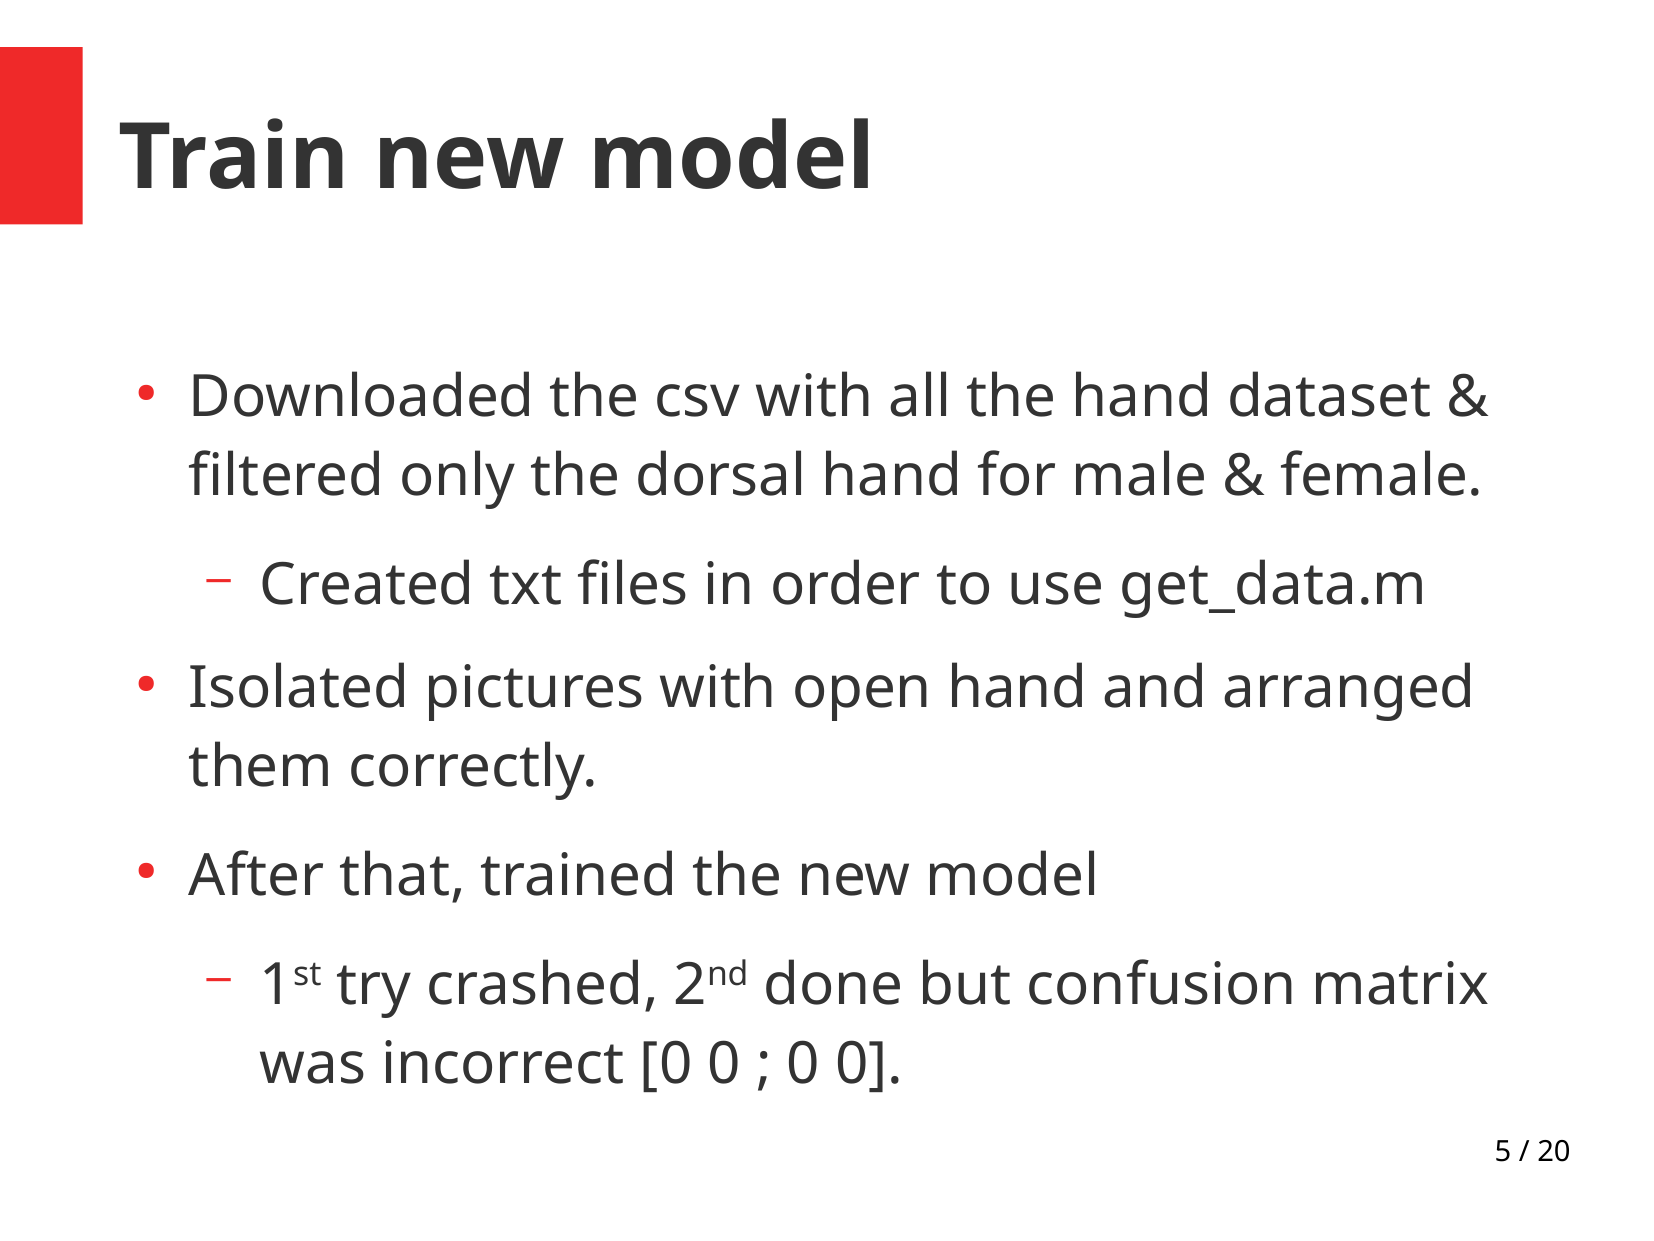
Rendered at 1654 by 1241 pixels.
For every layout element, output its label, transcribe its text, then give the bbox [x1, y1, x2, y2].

title Train new model [118, 49, 1571, 257]
list Downloaded the csv with all the hand dataset & filtered only the dorsal hand for male & female. Created txt files in order to use get_data.m Isolated pictures with open hand and arranged them correctly. After that, trained the new model 1st try crashed, 2nd done but confusion matrix was incorrect [0 0 ; 0 0]. [118, 354, 1536, 1074]
